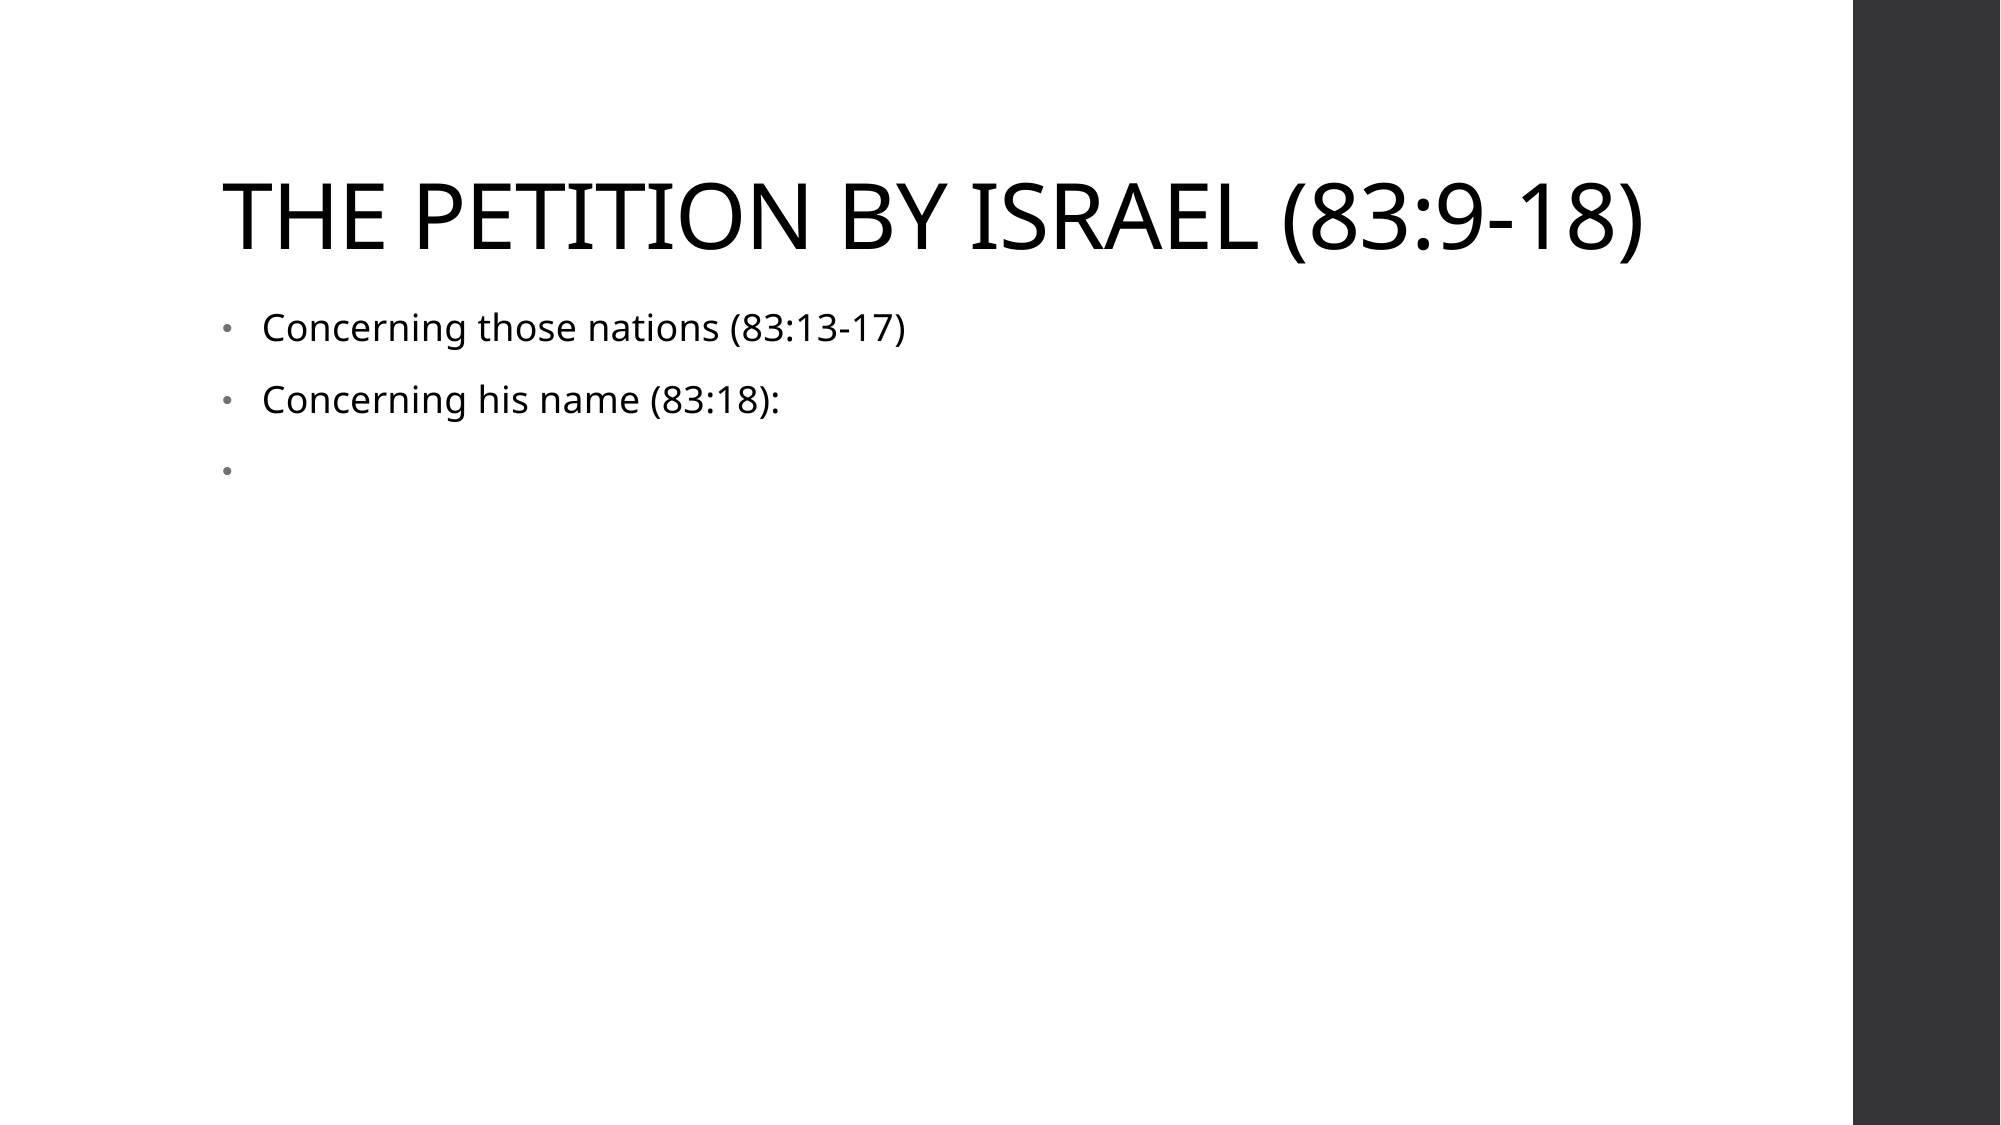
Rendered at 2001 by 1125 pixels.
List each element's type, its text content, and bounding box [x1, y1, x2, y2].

list Concerning those nations (83:13-17) Concerning his name (83:18): [206, 299, 1617, 1014]
title THE PETITION BY ISRAEL (83:9-18) [206, 60, 1797, 278]
